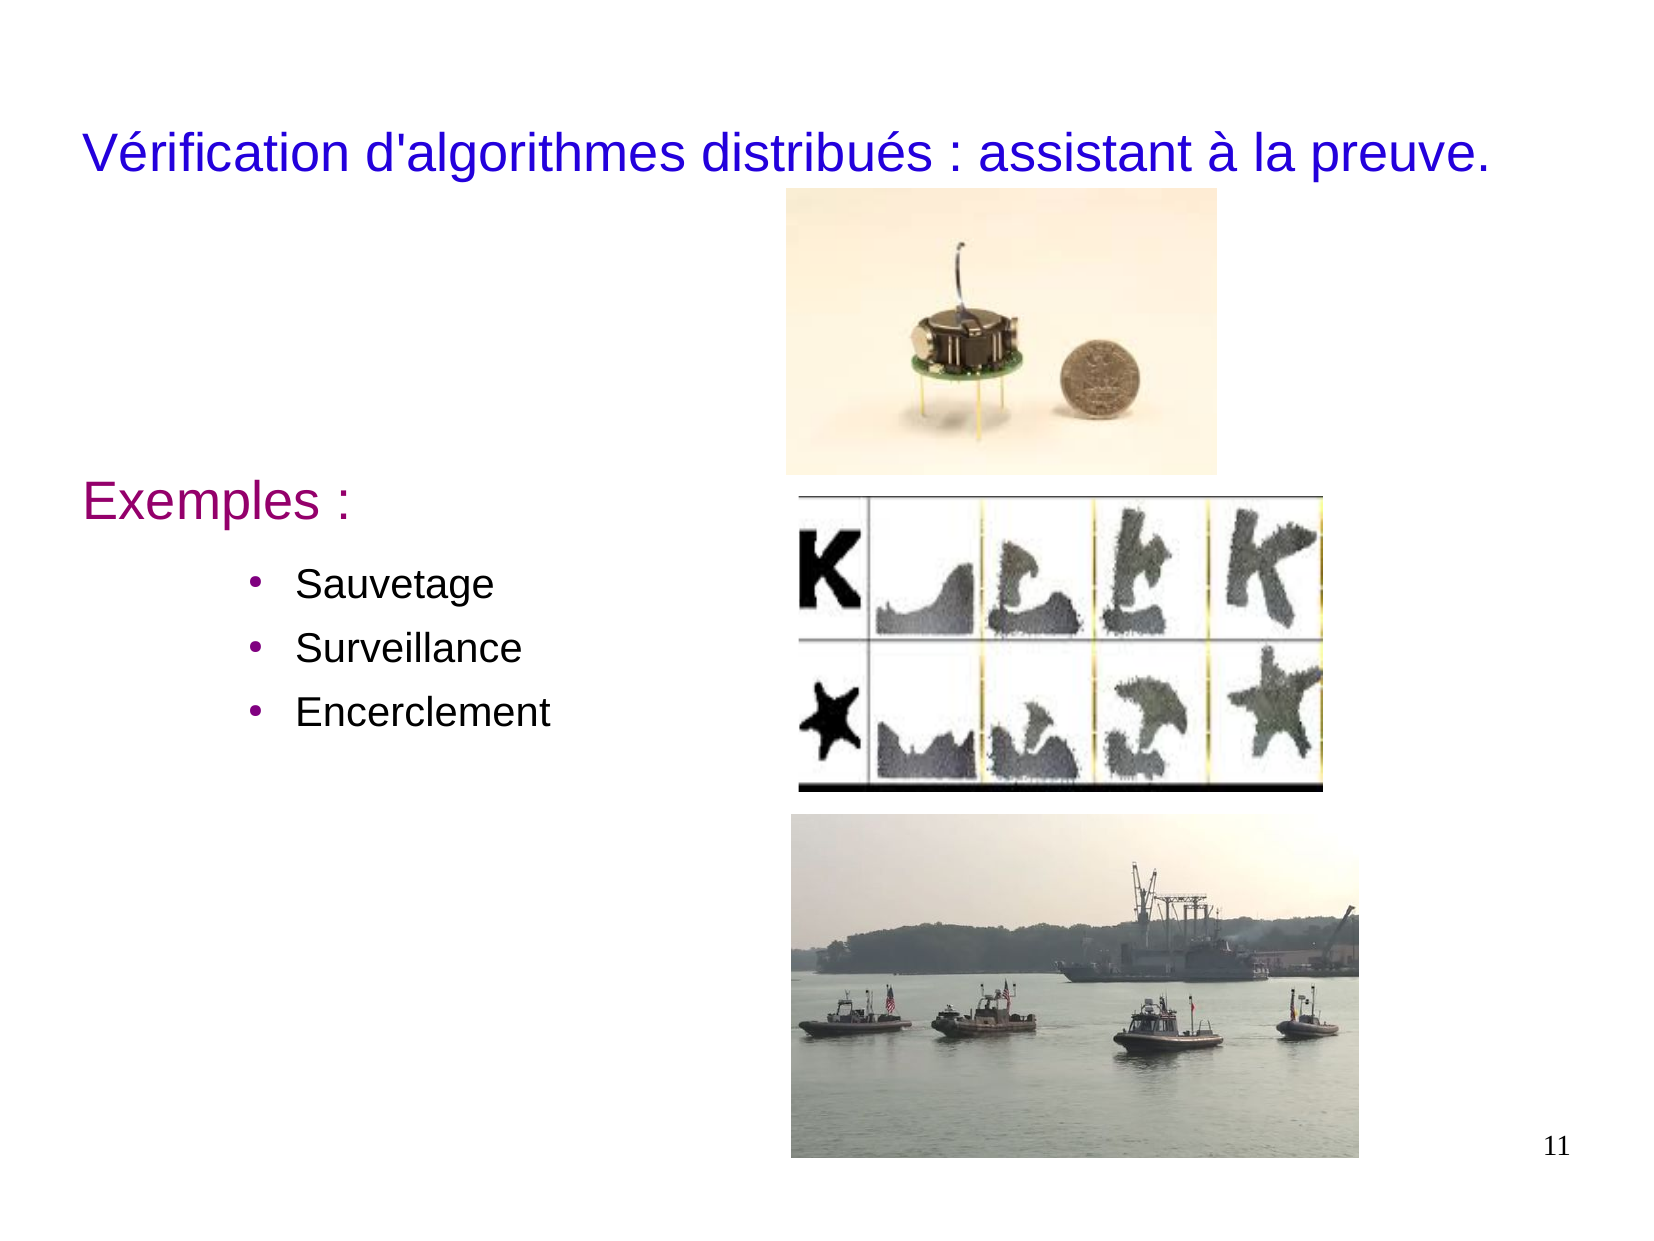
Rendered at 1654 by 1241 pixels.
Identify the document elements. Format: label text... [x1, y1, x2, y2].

list Exemples : Sauvetage Surveillance Encerclement [82, 290, 1538, 1010]
picture [798, 496, 1323, 792]
picture [786, 188, 1217, 475]
title Vérification d'algorithmes distribués : assistant à la preuve. [82, 49, 1571, 257]
picture [791, 814, 1359, 1158]
